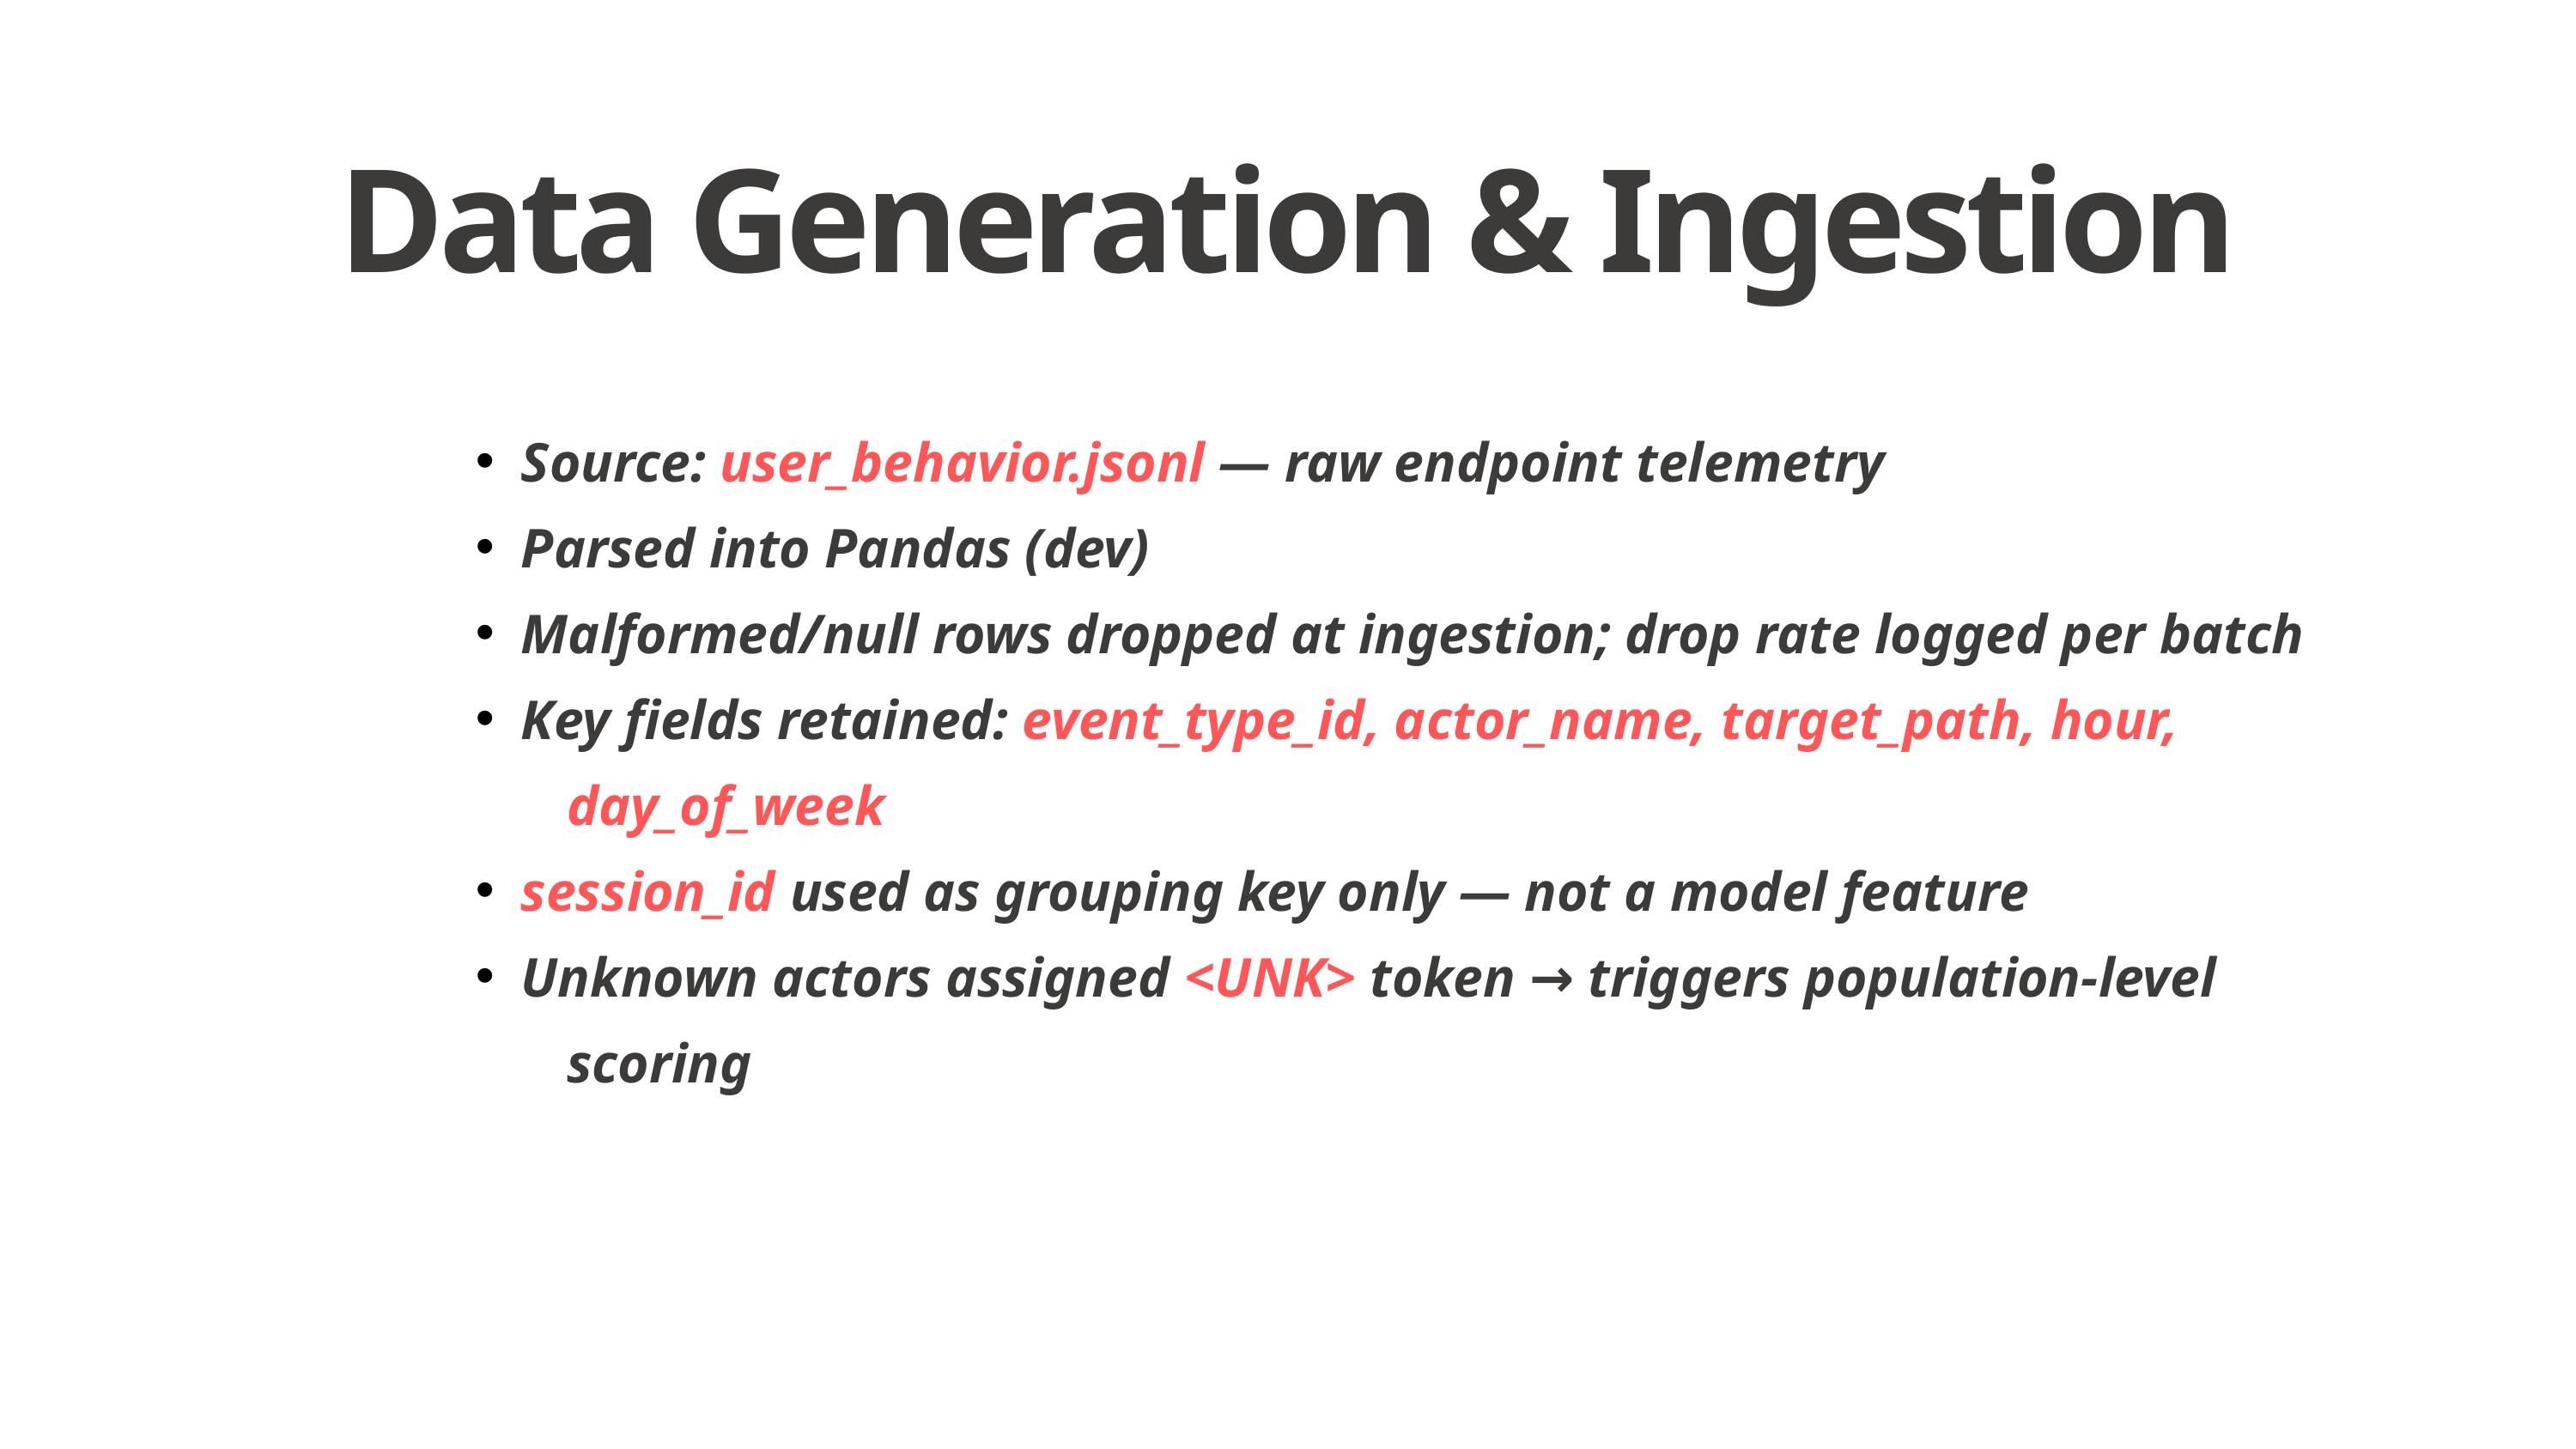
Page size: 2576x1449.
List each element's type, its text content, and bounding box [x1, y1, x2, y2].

text_box Data Generation & Ingestion [144, 186, 2432, 317]
text_box Source: user_behavior.jsonl — raw endpoint telemetry Parsed into Pandas (dev) Malformed/null rows dropped at ingestion; drop rate logged per batch Key fields retained: event_type_id, actor_name, target_path, hour, day_of_week session_id used as grouping key only — not a model feature Unknown actors assigned <UNK> token → triggers population-level scoring [384, 406, 2390, 1174]
